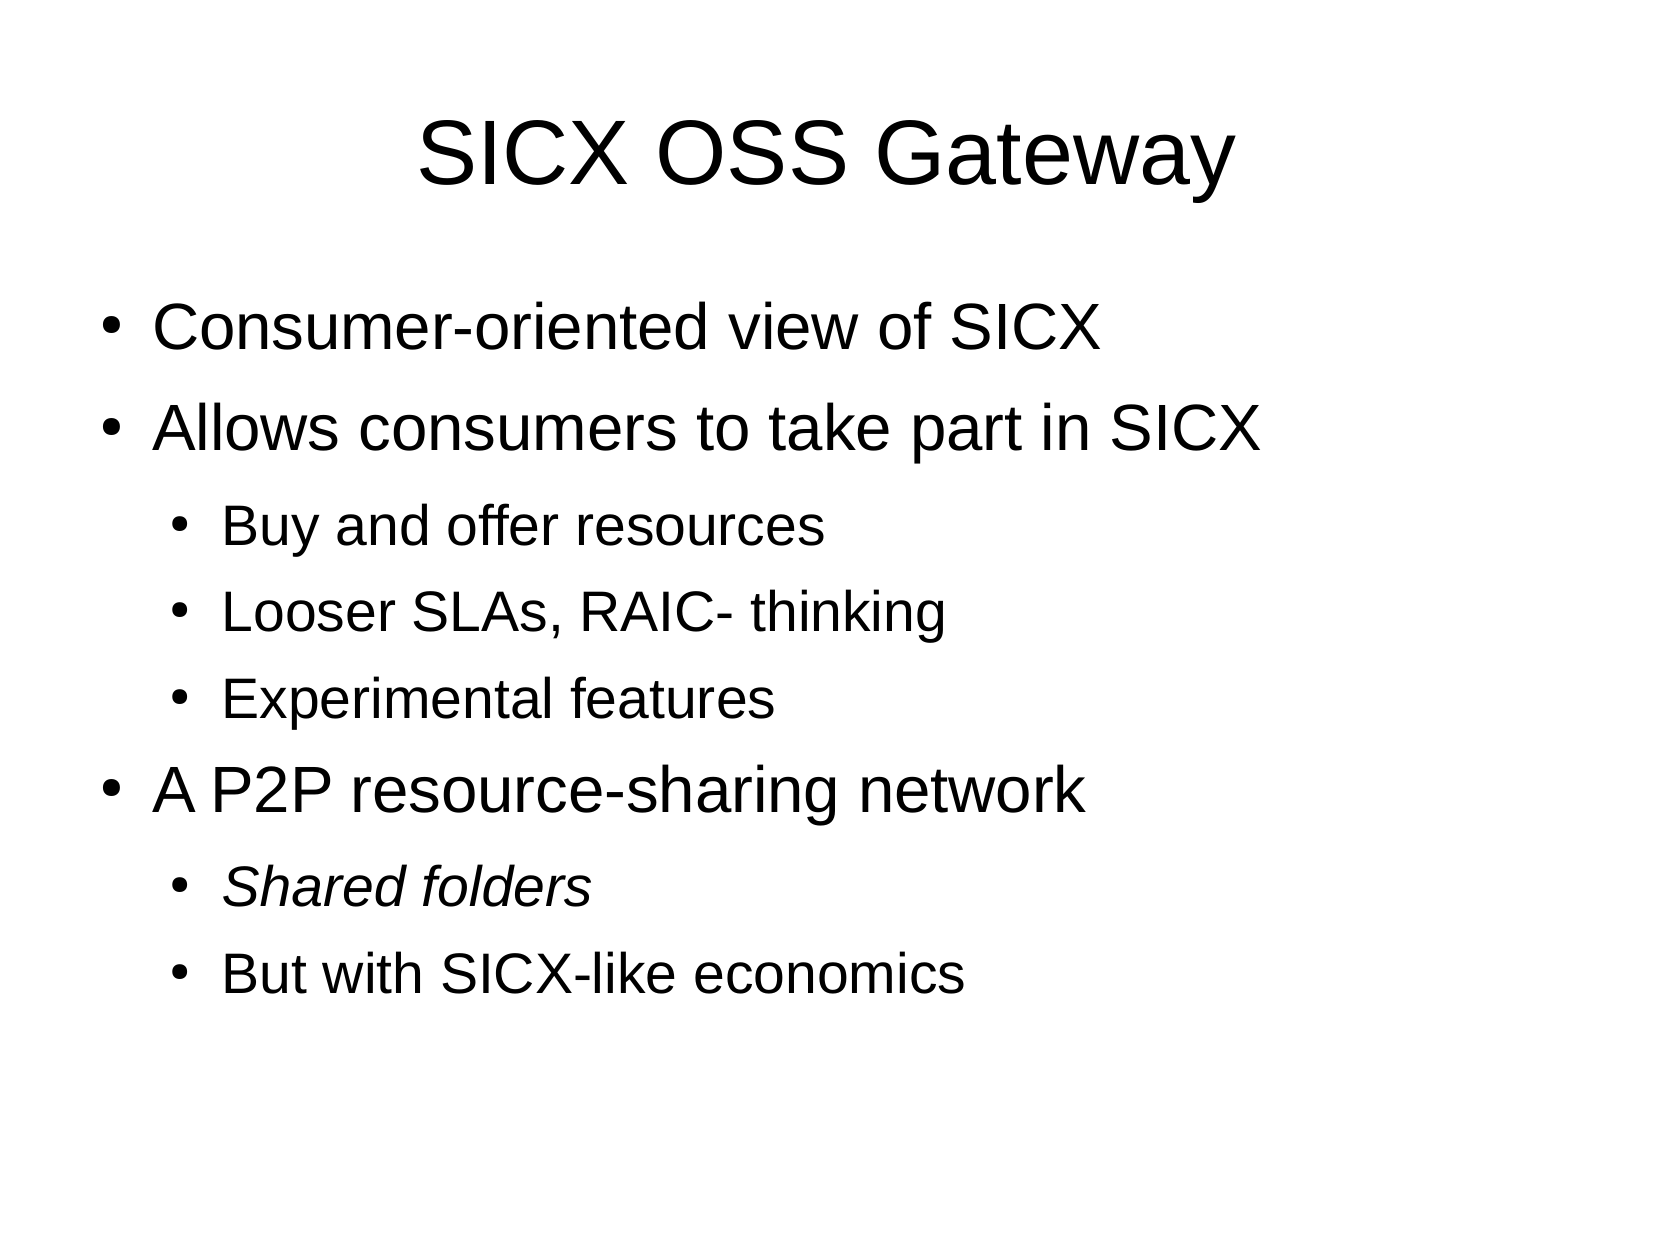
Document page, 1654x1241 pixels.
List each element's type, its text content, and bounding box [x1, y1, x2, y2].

list Consumer-oriented view of SICX Allows consumers to take part in SICX Buy and offer resources Looser SLAs, RAIC- thinking Experimental features A P2P resource-sharing network Shared folders But with SICX-like economics [82, 290, 1571, 1010]
title SICX OSS Gateway [82, 49, 1571, 257]
